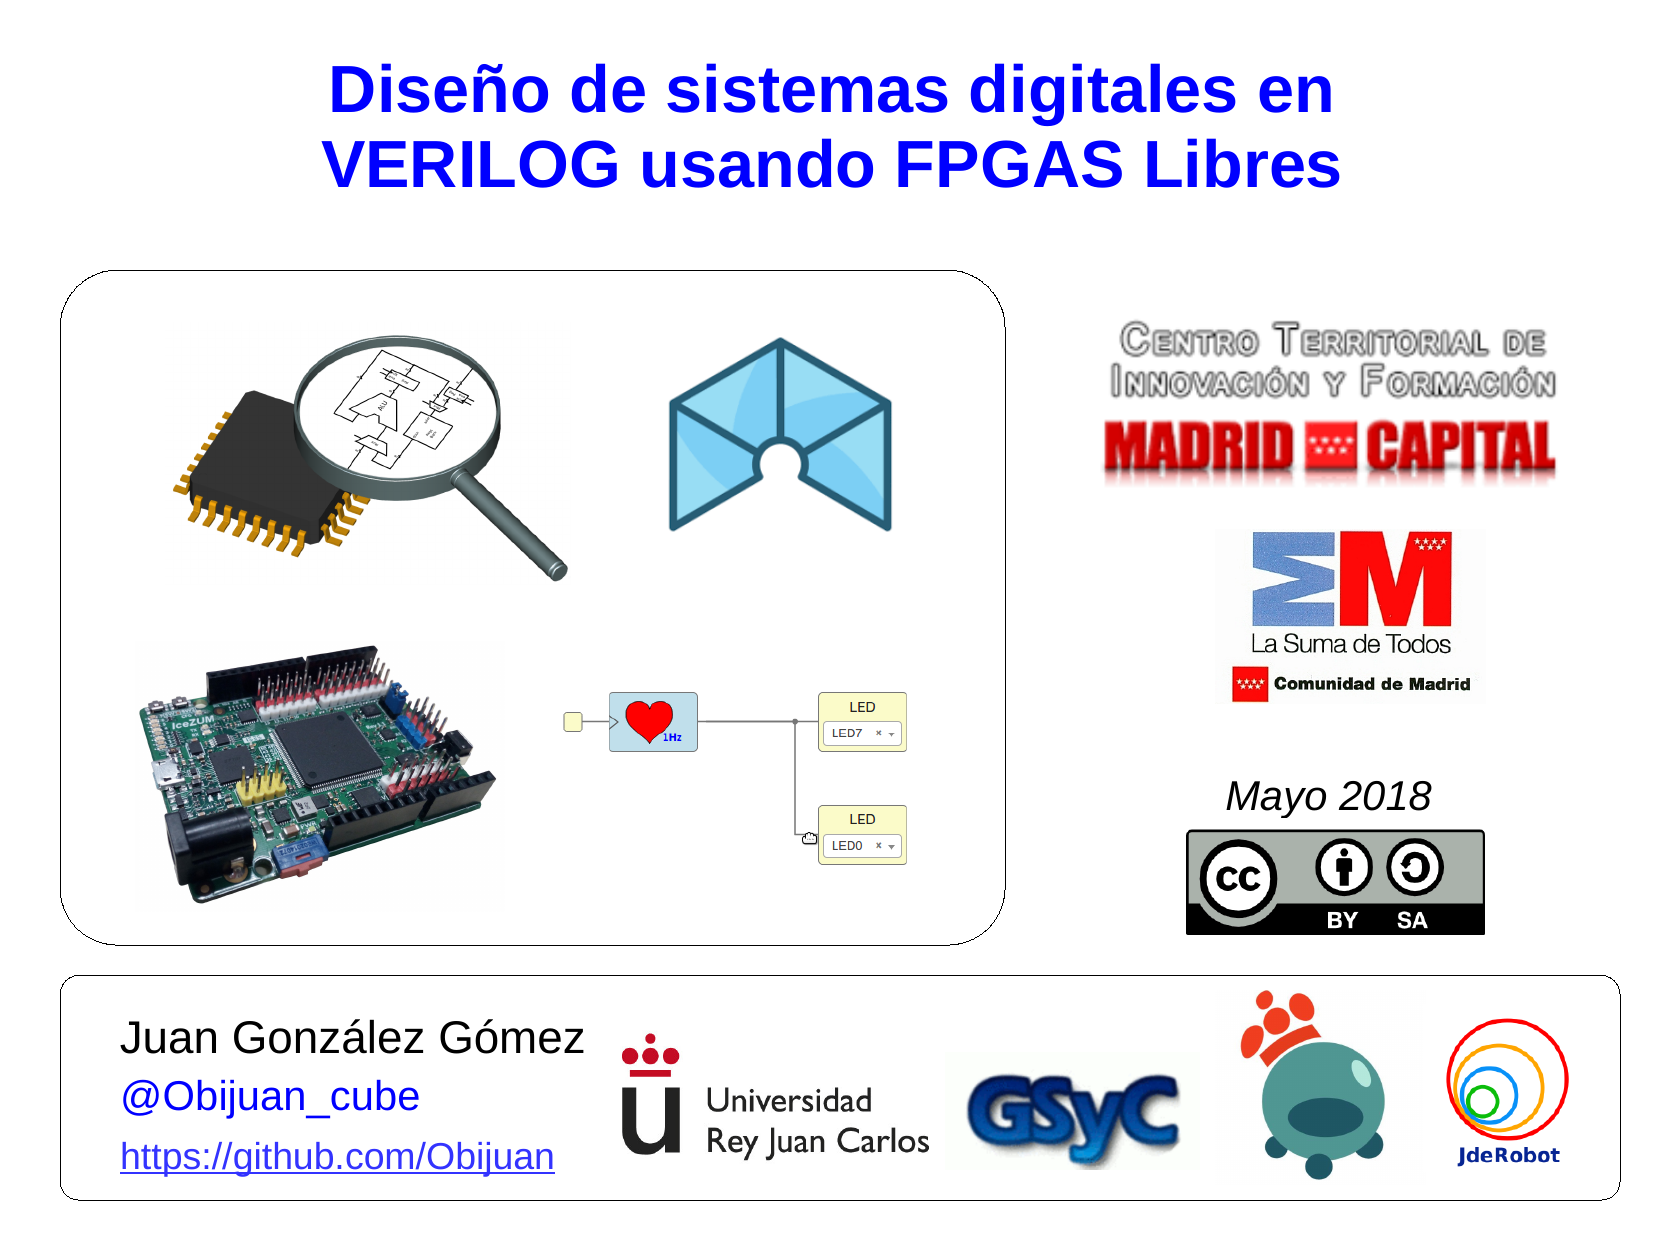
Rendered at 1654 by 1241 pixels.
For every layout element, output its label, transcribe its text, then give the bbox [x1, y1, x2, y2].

picture [601, 1020, 1200, 1171]
picture [510, 629, 991, 912]
title Diseño de sistemas digitales en VERILOG usando FPGAS Libres [180, 15, 1486, 240]
picture [660, 314, 901, 556]
picture [135, 641, 505, 912]
picture [1215, 990, 1591, 1186]
picture [1095, 284, 1564, 515]
text_box Juan González Gómez [105, 1005, 616, 1096]
text_box https://github.com/Obijuan [105, 1128, 571, 1186]
text_box [60, 270, 1006, 946]
picture [1186, 818, 1486, 946]
text_box [60, 975, 1621, 1201]
text_box Mayo 2018 [1186, 772, 1472, 818]
picture [165, 322, 571, 586]
text_box @Obijuan_cube [105, 1065, 466, 1141]
picture [1215, 529, 1486, 704]
